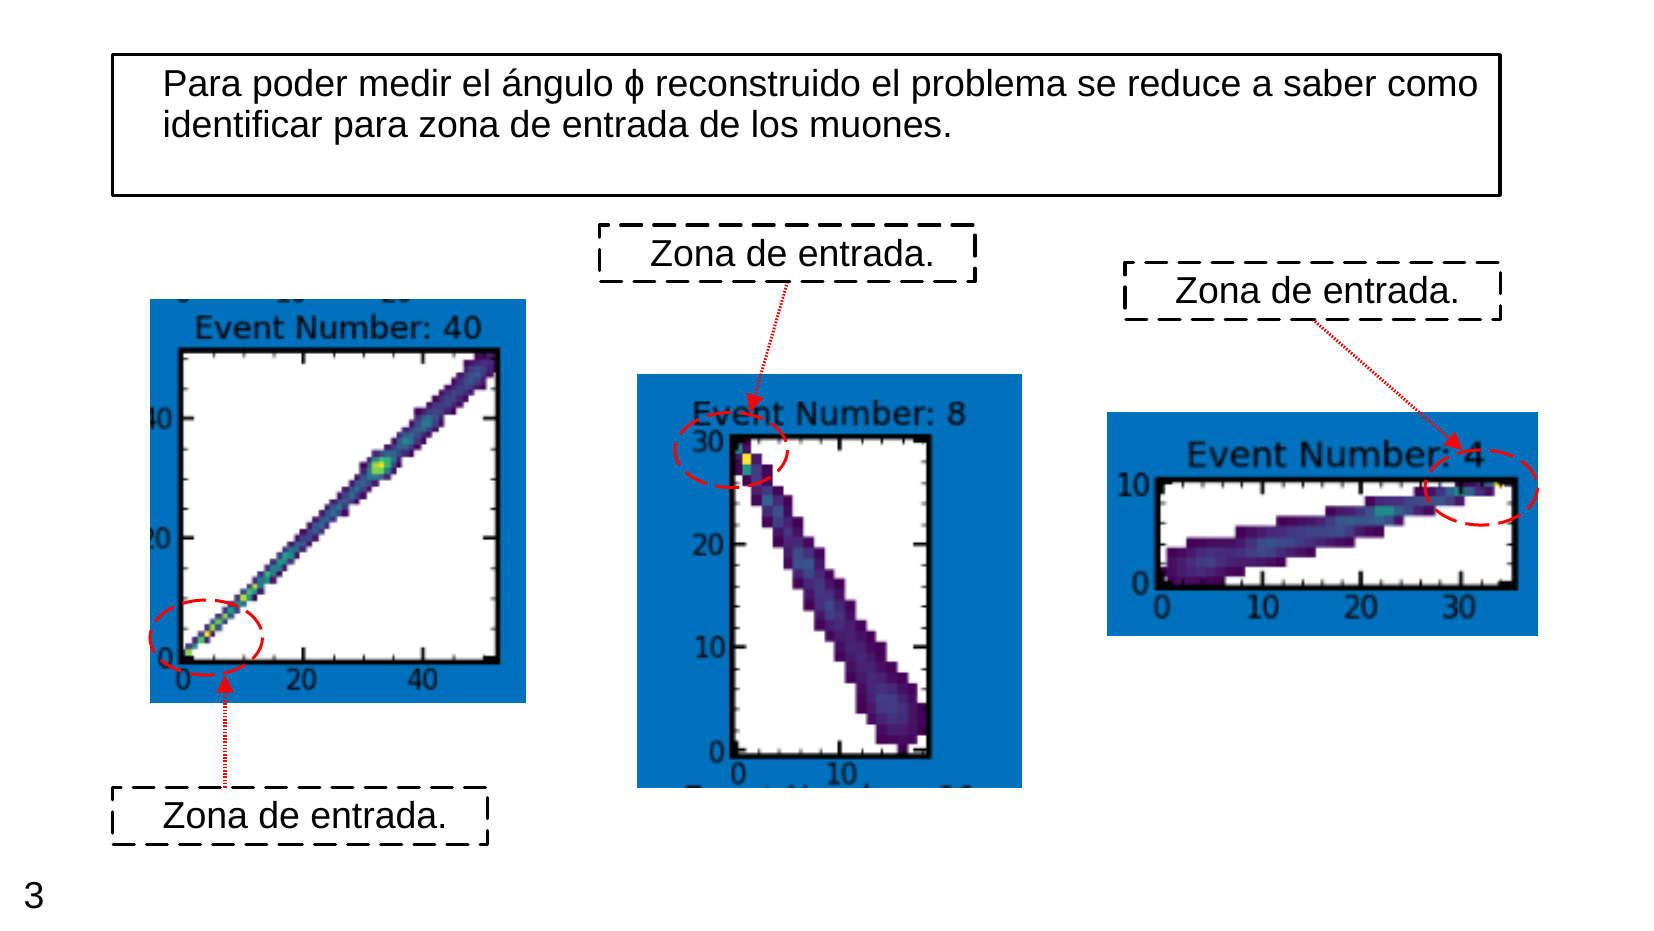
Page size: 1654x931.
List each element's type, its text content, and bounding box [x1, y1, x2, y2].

text_box Para poder medir el ángulo ɸ reconstruido el problema se reduce a saber como identificar para zona de entrada de los muones. [112, 54, 1501, 196]
text_box [674, 412, 788, 488]
picture [150, 299, 526, 703]
picture [1107, 412, 1538, 636]
text_box [1424, 450, 1538, 526]
text_box Zona de entrada. [112, 787, 488, 845]
text_box Zona de entrada. [599, 225, 976, 282]
picture [637, 374, 1022, 788]
text_box <number> [8, 867, 638, 931]
text_box [149, 600, 263, 676]
text_box Zona de entrada. [1125, 262, 1501, 320]
